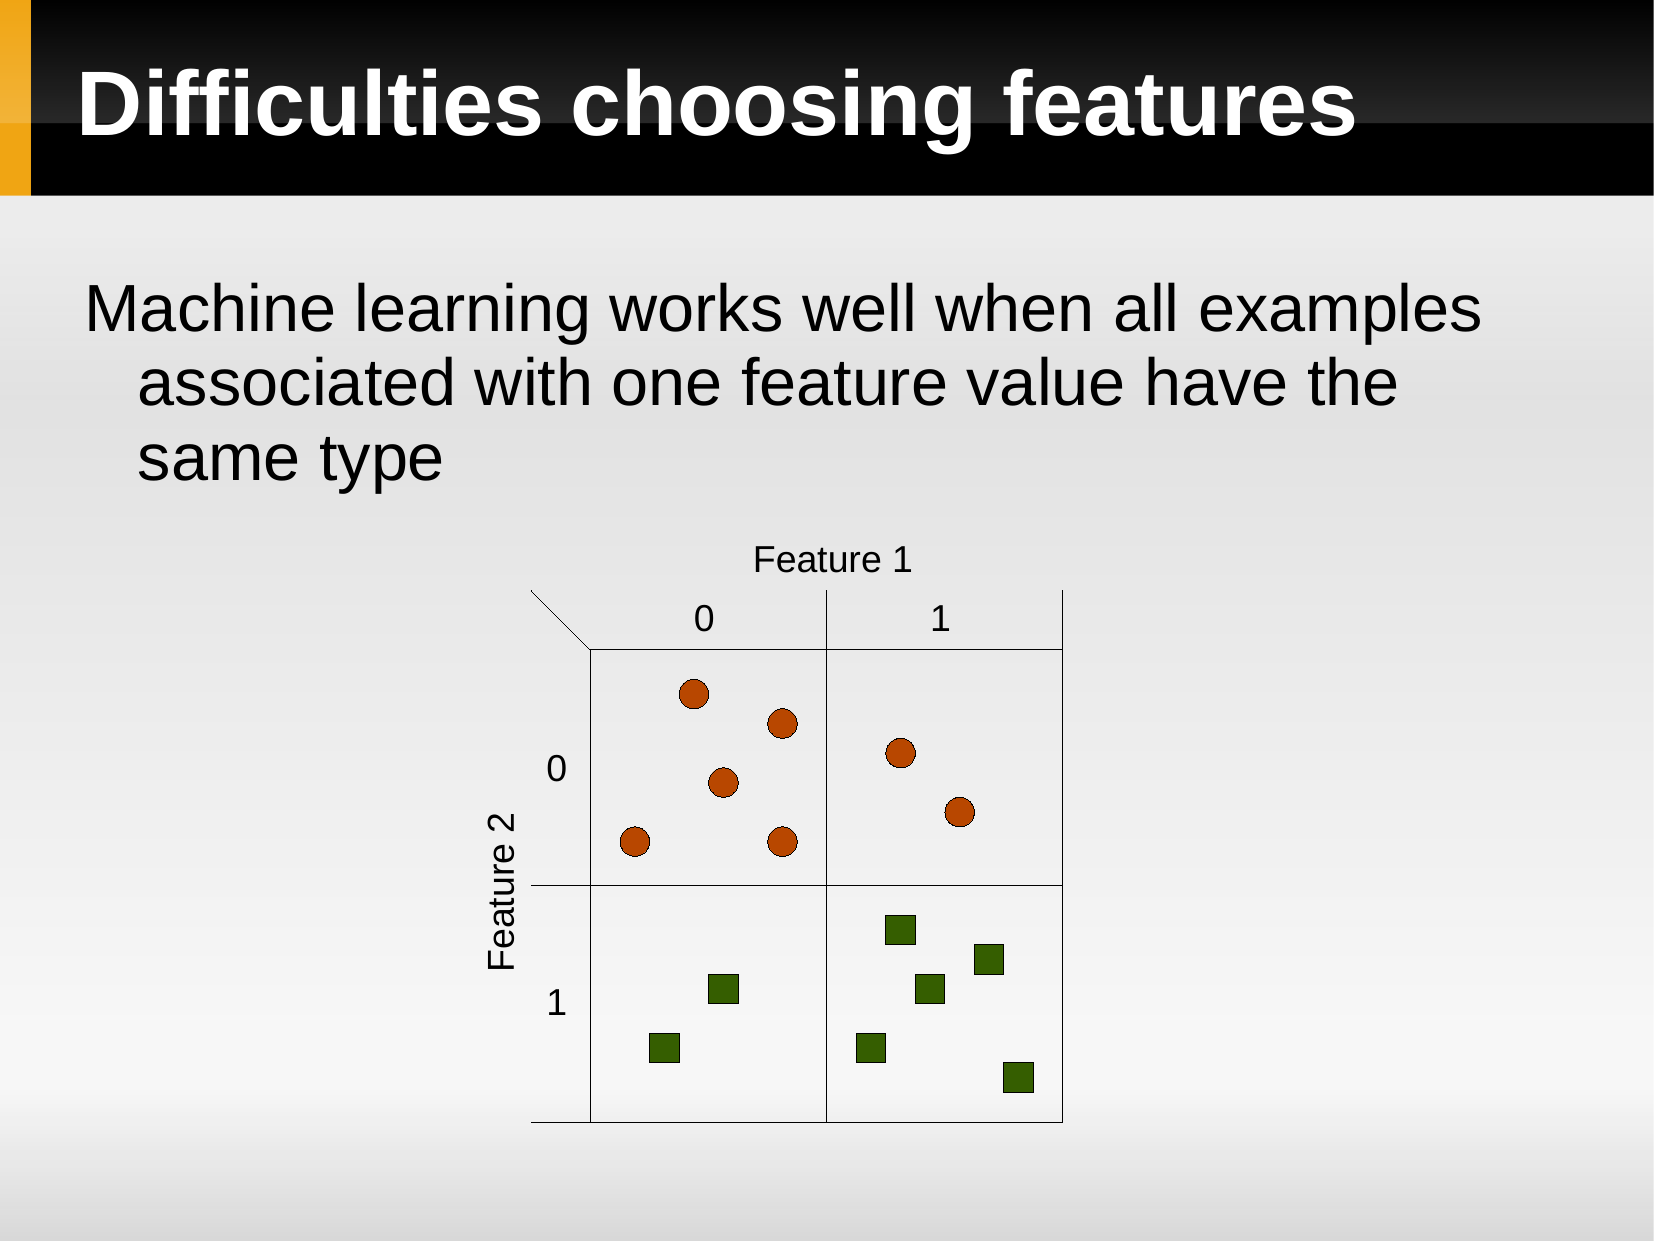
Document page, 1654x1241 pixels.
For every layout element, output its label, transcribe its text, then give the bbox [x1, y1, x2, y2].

text_box [708, 767, 739, 798]
text_box 0 [531, 740, 582, 798]
text_box [767, 708, 798, 739]
text_box 0 [679, 590, 730, 648]
text_box [885, 738, 916, 768]
text_box Feature 2 [472, 797, 530, 988]
text_box [885, 915, 916, 945]
title Difficulties choosing features [76, 0, 1565, 208]
text_box [708, 974, 739, 1004]
text_box [649, 1033, 680, 1063]
text_box [856, 1033, 886, 1063]
text_box 1 [531, 974, 582, 1032]
picture [0, 0, 1654, 1241]
list Machine learning works well when all examples associated with one feature value have the same type [66, 270, 1556, 512]
text_box [974, 944, 1004, 975]
text_box [620, 826, 650, 857]
text_box [1003, 1062, 1034, 1093]
text_box [679, 679, 709, 709]
text_box [915, 974, 945, 1004]
text_box [944, 797, 975, 827]
text_box [767, 826, 798, 857]
text_box Feature 1 [738, 531, 945, 589]
text_box 1 [915, 590, 966, 648]
